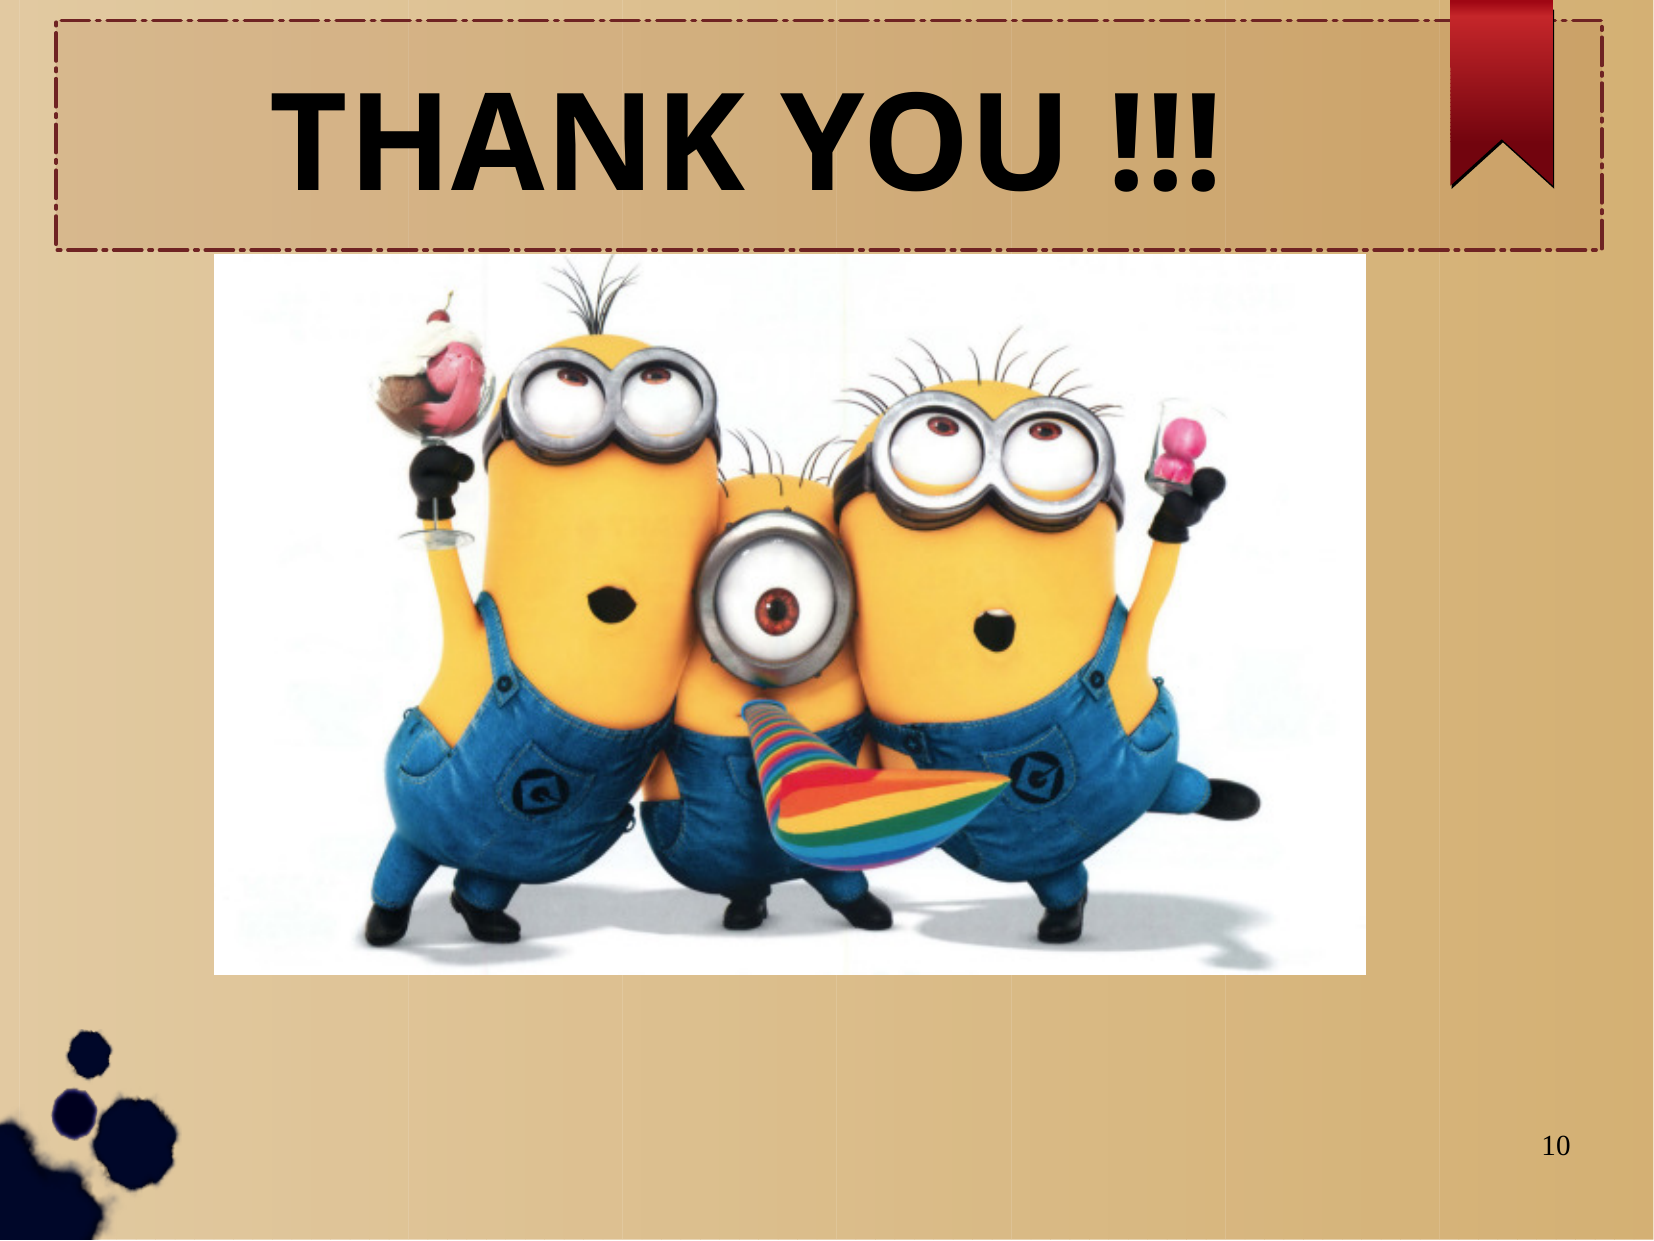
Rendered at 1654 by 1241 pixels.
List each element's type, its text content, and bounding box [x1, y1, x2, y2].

title THANK YOU !!! [82, 47, 1412, 229]
picture [214, 254, 1366, 975]
